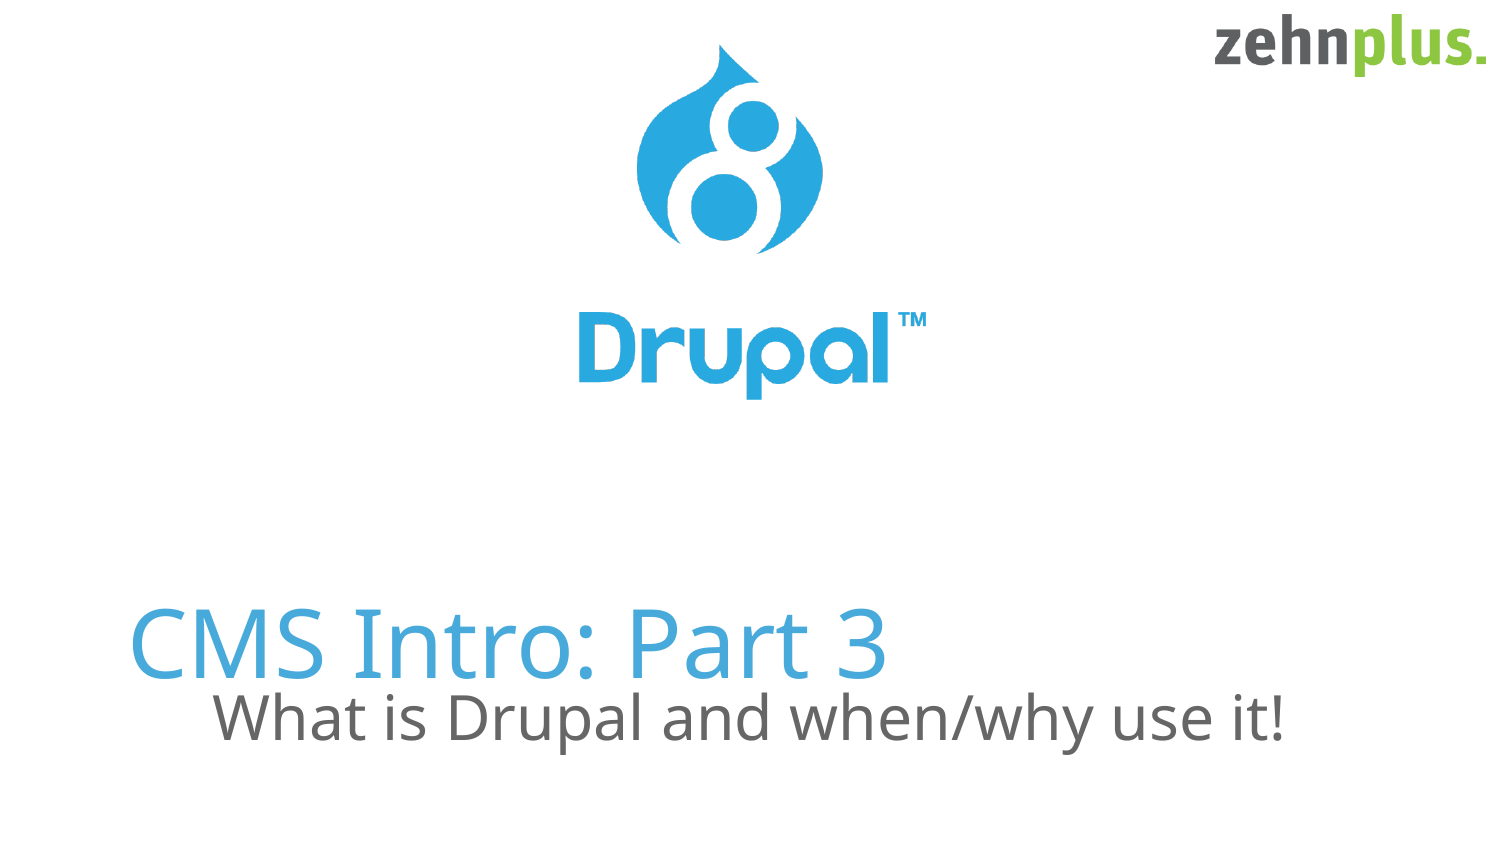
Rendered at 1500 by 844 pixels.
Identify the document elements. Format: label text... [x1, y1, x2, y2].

subtitle What is Drupal and when/why use it! [112, 678, 1388, 807]
picture [579, 44, 926, 400]
picture [1215, 14, 1486, 77]
title CMS Intro: Part 3 [112, 522, 1388, 678]
